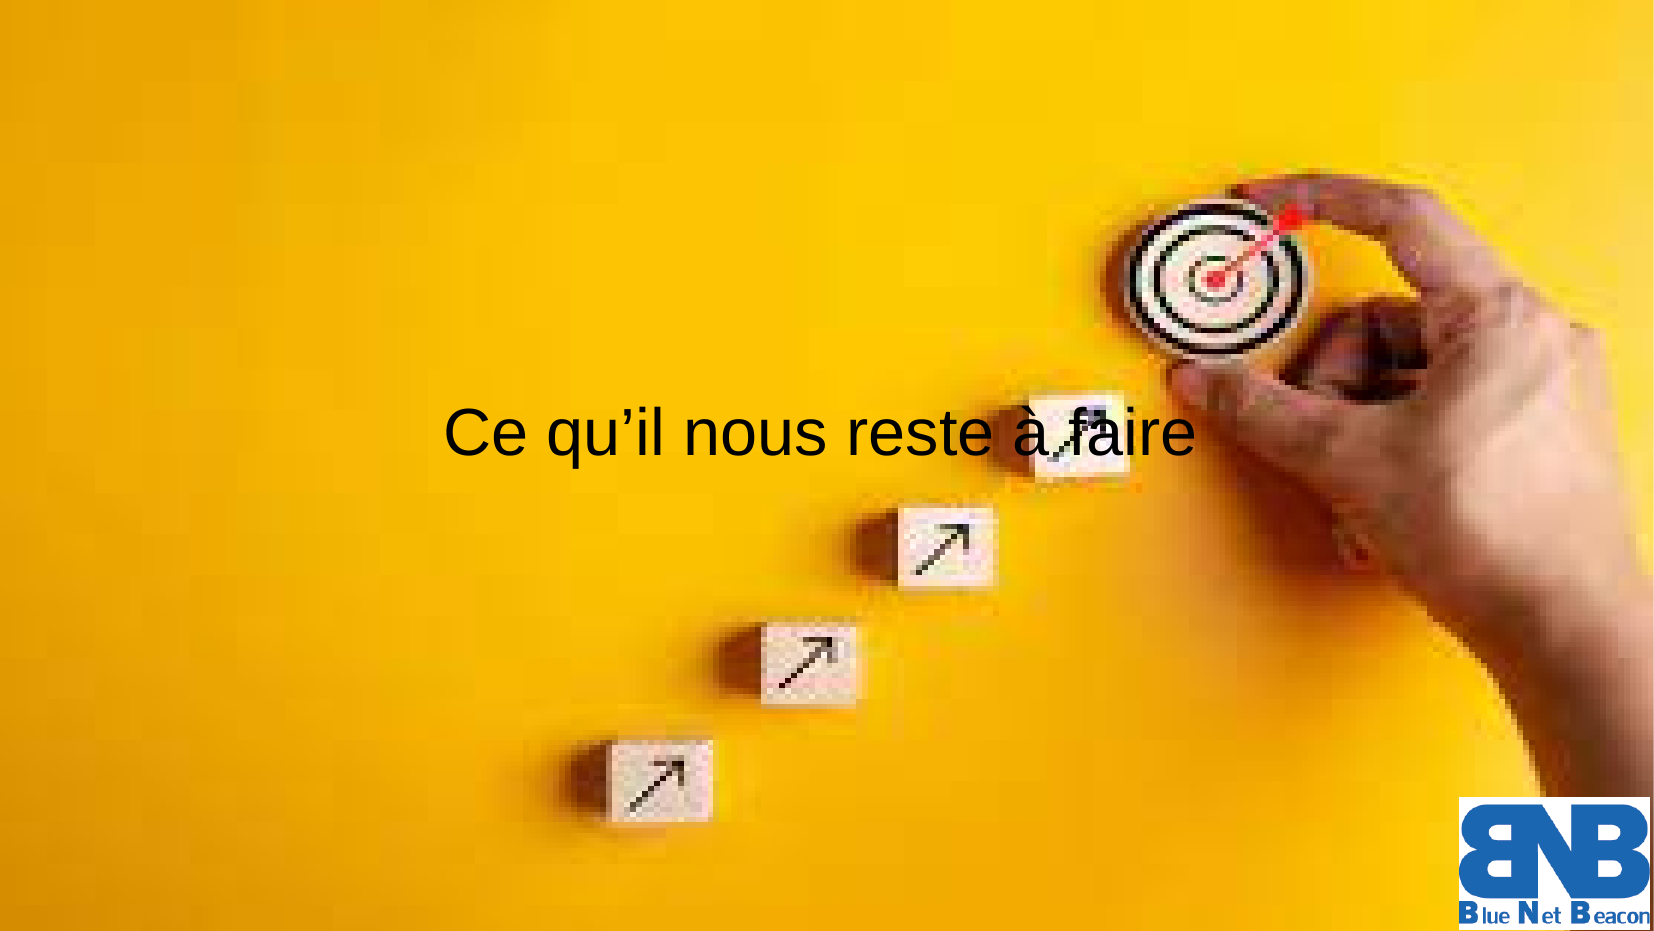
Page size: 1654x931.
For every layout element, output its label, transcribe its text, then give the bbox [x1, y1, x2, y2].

picture [0, 0, 1654, 931]
title Ce qu’il nous reste à faire [76, 354, 1565, 510]
